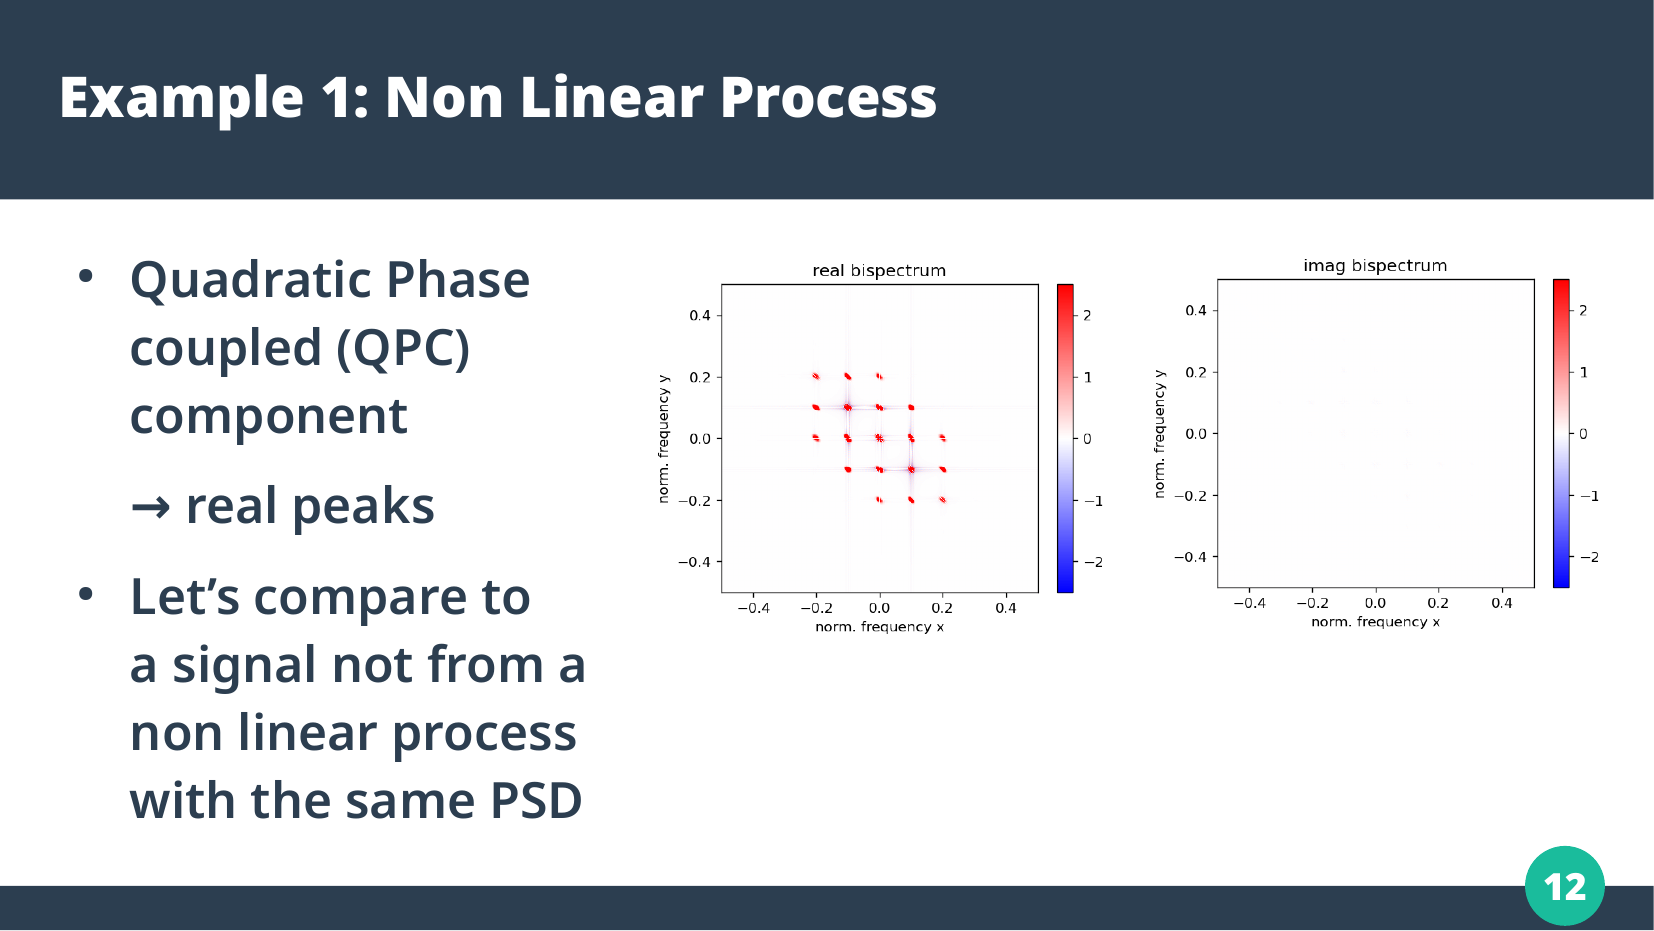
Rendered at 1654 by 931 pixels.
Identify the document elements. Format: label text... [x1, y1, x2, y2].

list Quadratic Phase coupled (QPC) component → real peaks Let’s compare to a signal not from a non linear process with the same PSD [59, 243, 1595, 864]
picture [648, 253, 1113, 643]
title Example 1: Non Linear Process [59, 37, 1595, 155]
picture [1144, 248, 1609, 638]
